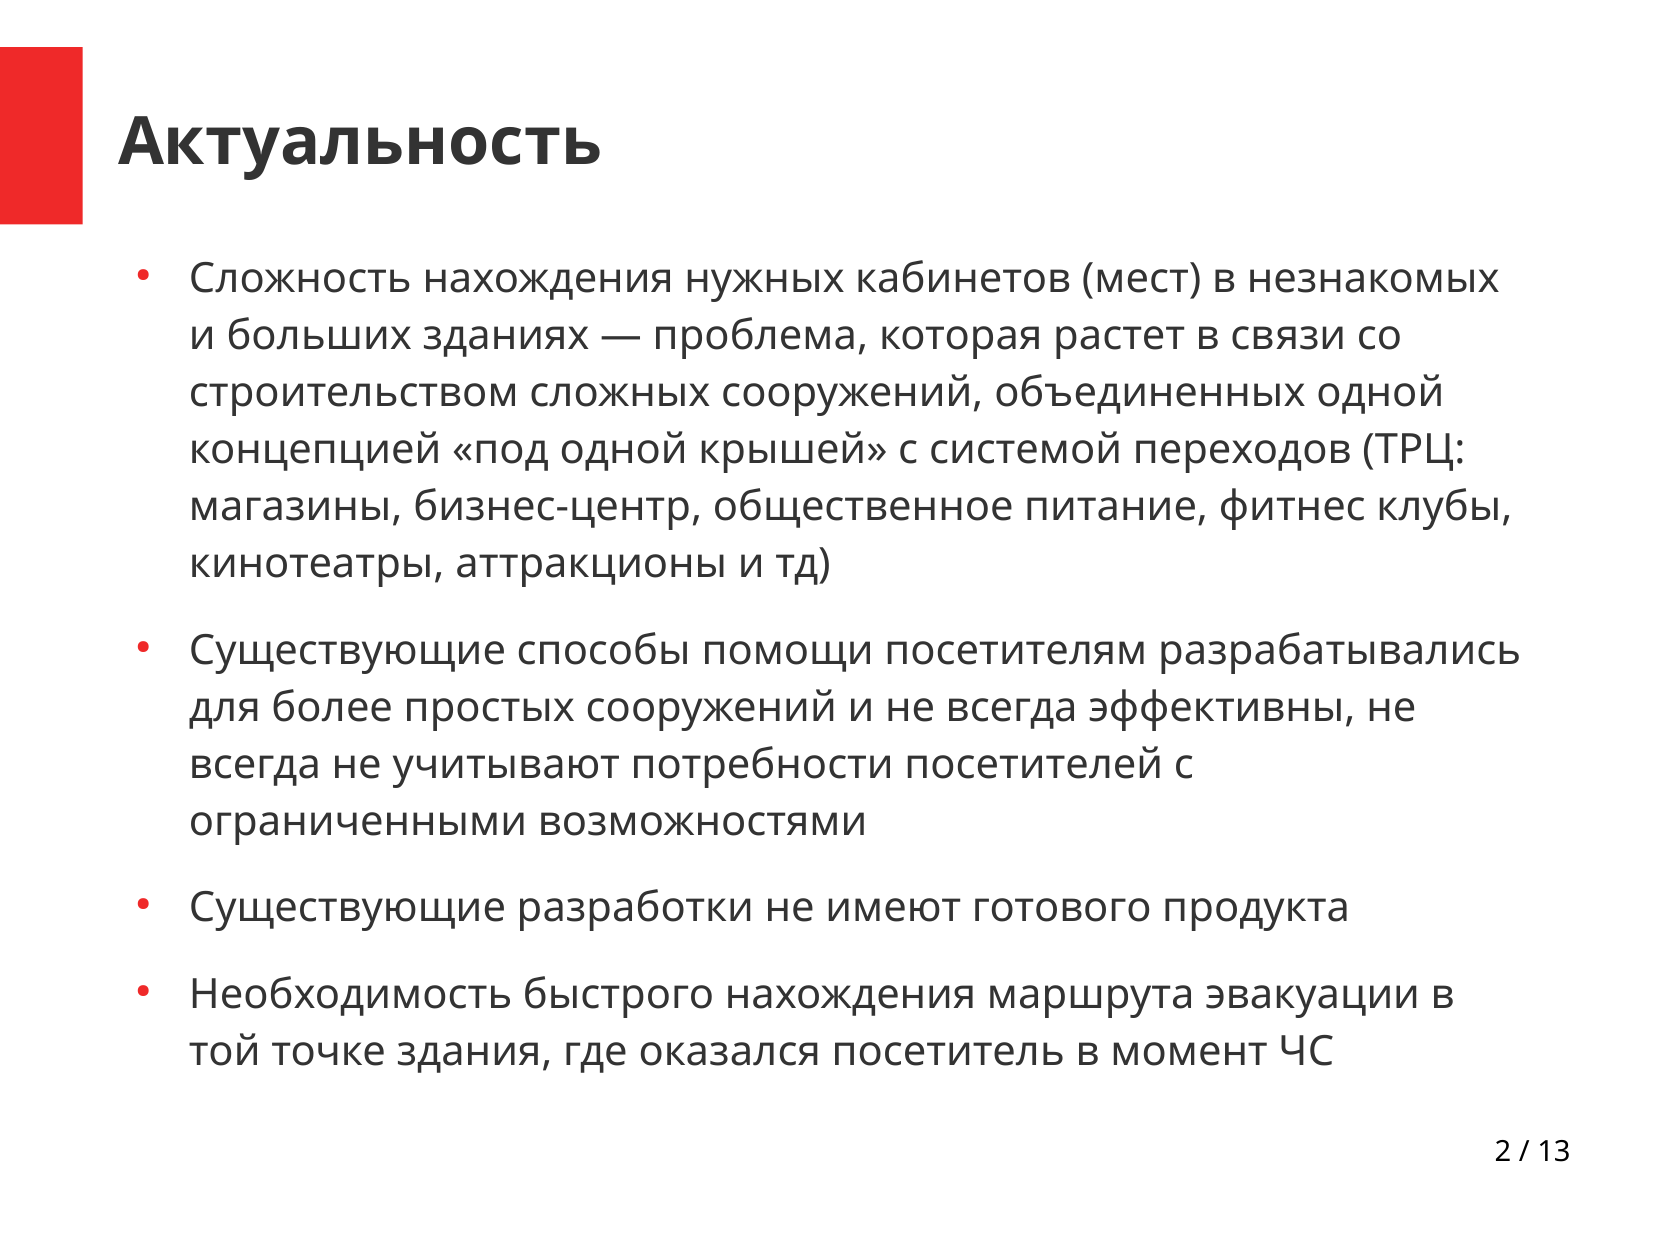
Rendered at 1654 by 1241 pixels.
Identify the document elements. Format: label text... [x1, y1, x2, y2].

list Сложность нахождения нужных кабинетов (мест) в незнакомых и больших зданиях — проблема, которая растет в связи со строительством сложных сооружений, объединенных одной концепцией «под одной крышей» с системой переходов (ТРЦ: магазины, бизнес-центр, общественное питание, фитнес клубы, кинотеатры, аттракционы и тд) Существующие способы помощи посетителям разрабатывались для более простых сооружений и не всегда эффективны, не всегда не учитывают потребности посетителей с ограниченными возможностями Существующие разработки не имеют готового продукта Необходимость быстрого нахождения маршрута эвакуации в той точке здания, где оказался посетитель в момент ЧС [118, 248, 1536, 968]
title Актуальность [118, 35, 1571, 243]
